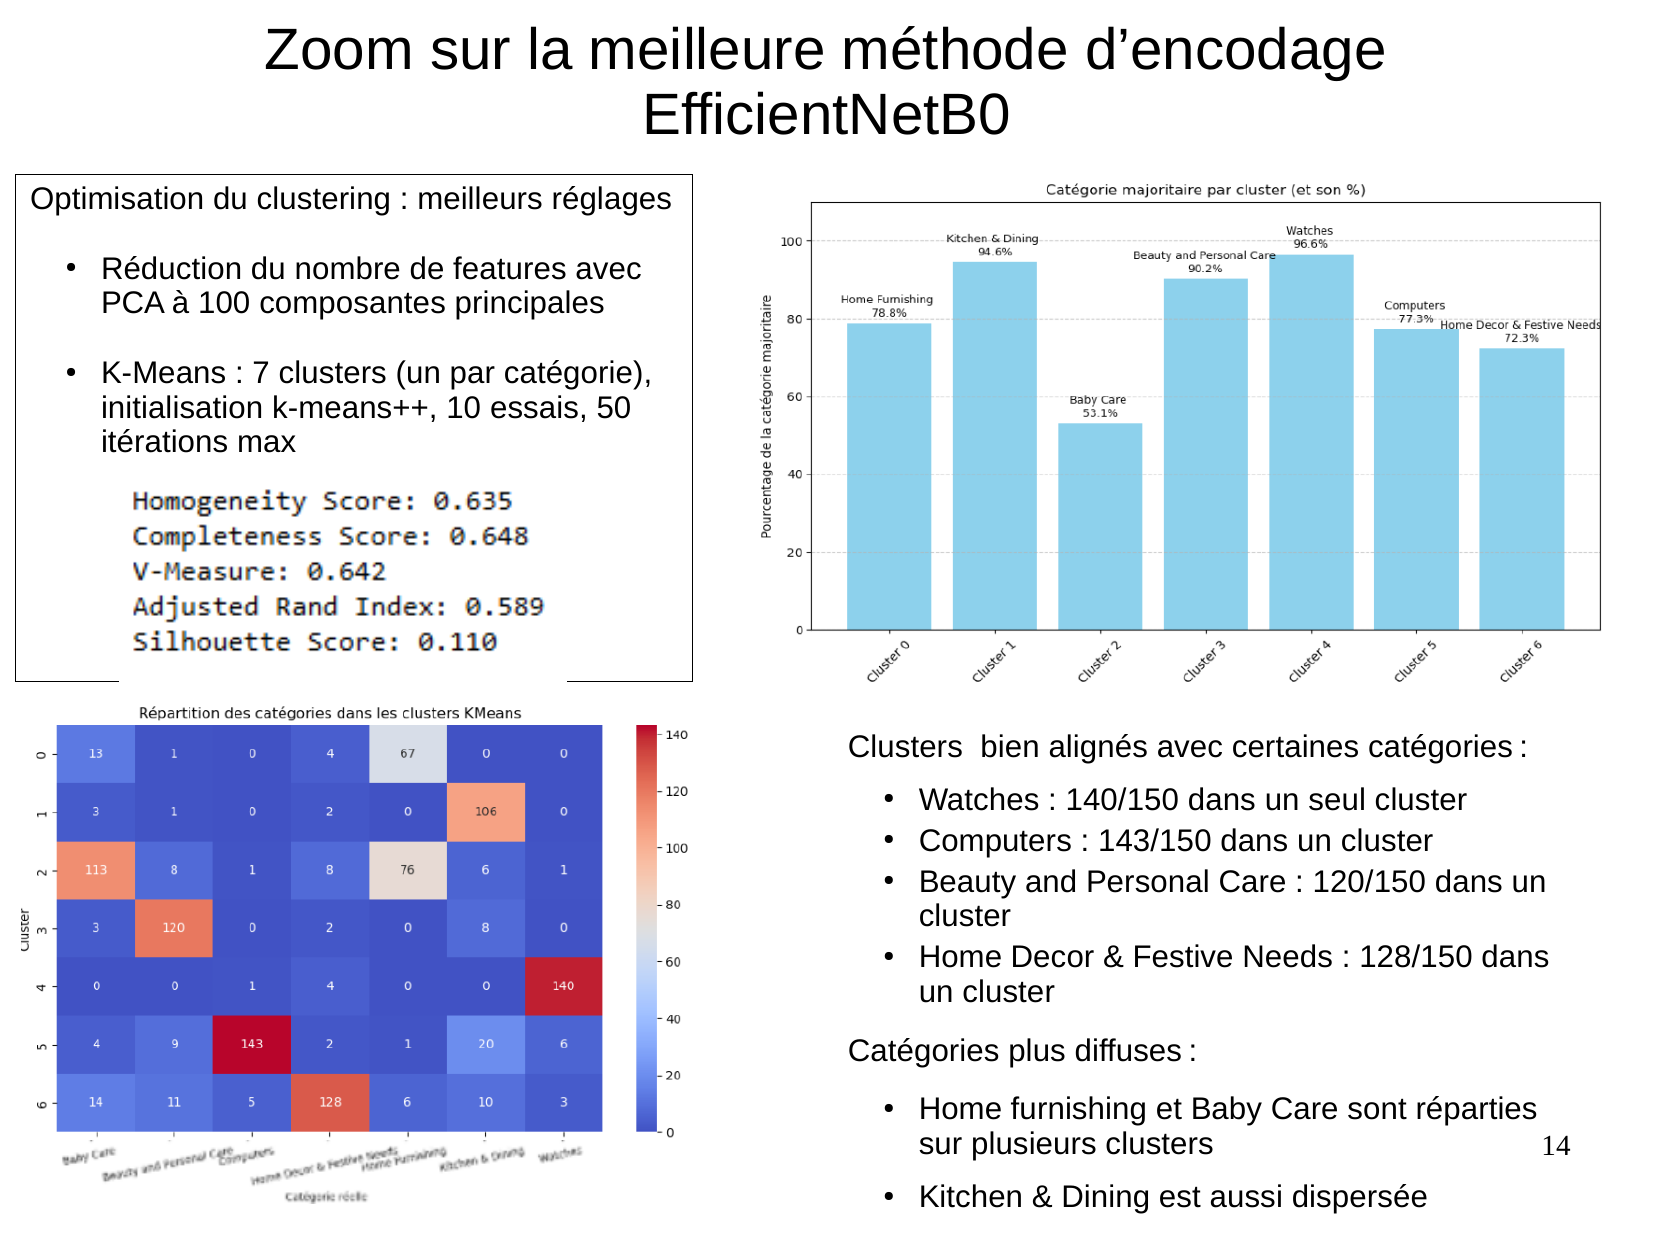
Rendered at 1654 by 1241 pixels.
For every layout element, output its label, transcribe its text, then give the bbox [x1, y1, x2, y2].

title Zoom sur la meilleure méthode d’encodage EfficientNetB0 [82, 16, 1571, 147]
text_box Optimisation du clustering : meilleurs réglages Réduction du nombre de features avec PCA à 100 composantes principales K-Means : 7 clusters (un par catégorie), initialisation k-means++, 10 essais, 50 itérations max [15, 174, 693, 682]
picture [21, 703, 694, 1204]
text_box Clusters bien alignés avec certaines catégories : Watches : 140/150 dans un seul cluster Computers : 143/150 dans un cluster Beauty and Personal Care : 120/150 dans un cluster Home Decor & Festive Needs : 128/150 dans un cluster Catégories plus diffuses : Home furnishing et Baby Care sont réparties sur plusieurs clusters Kitchen & Dining est aussi dispersée [833, 722, 1593, 1222]
picture [756, 176, 1614, 695]
picture [119, 475, 567, 682]
